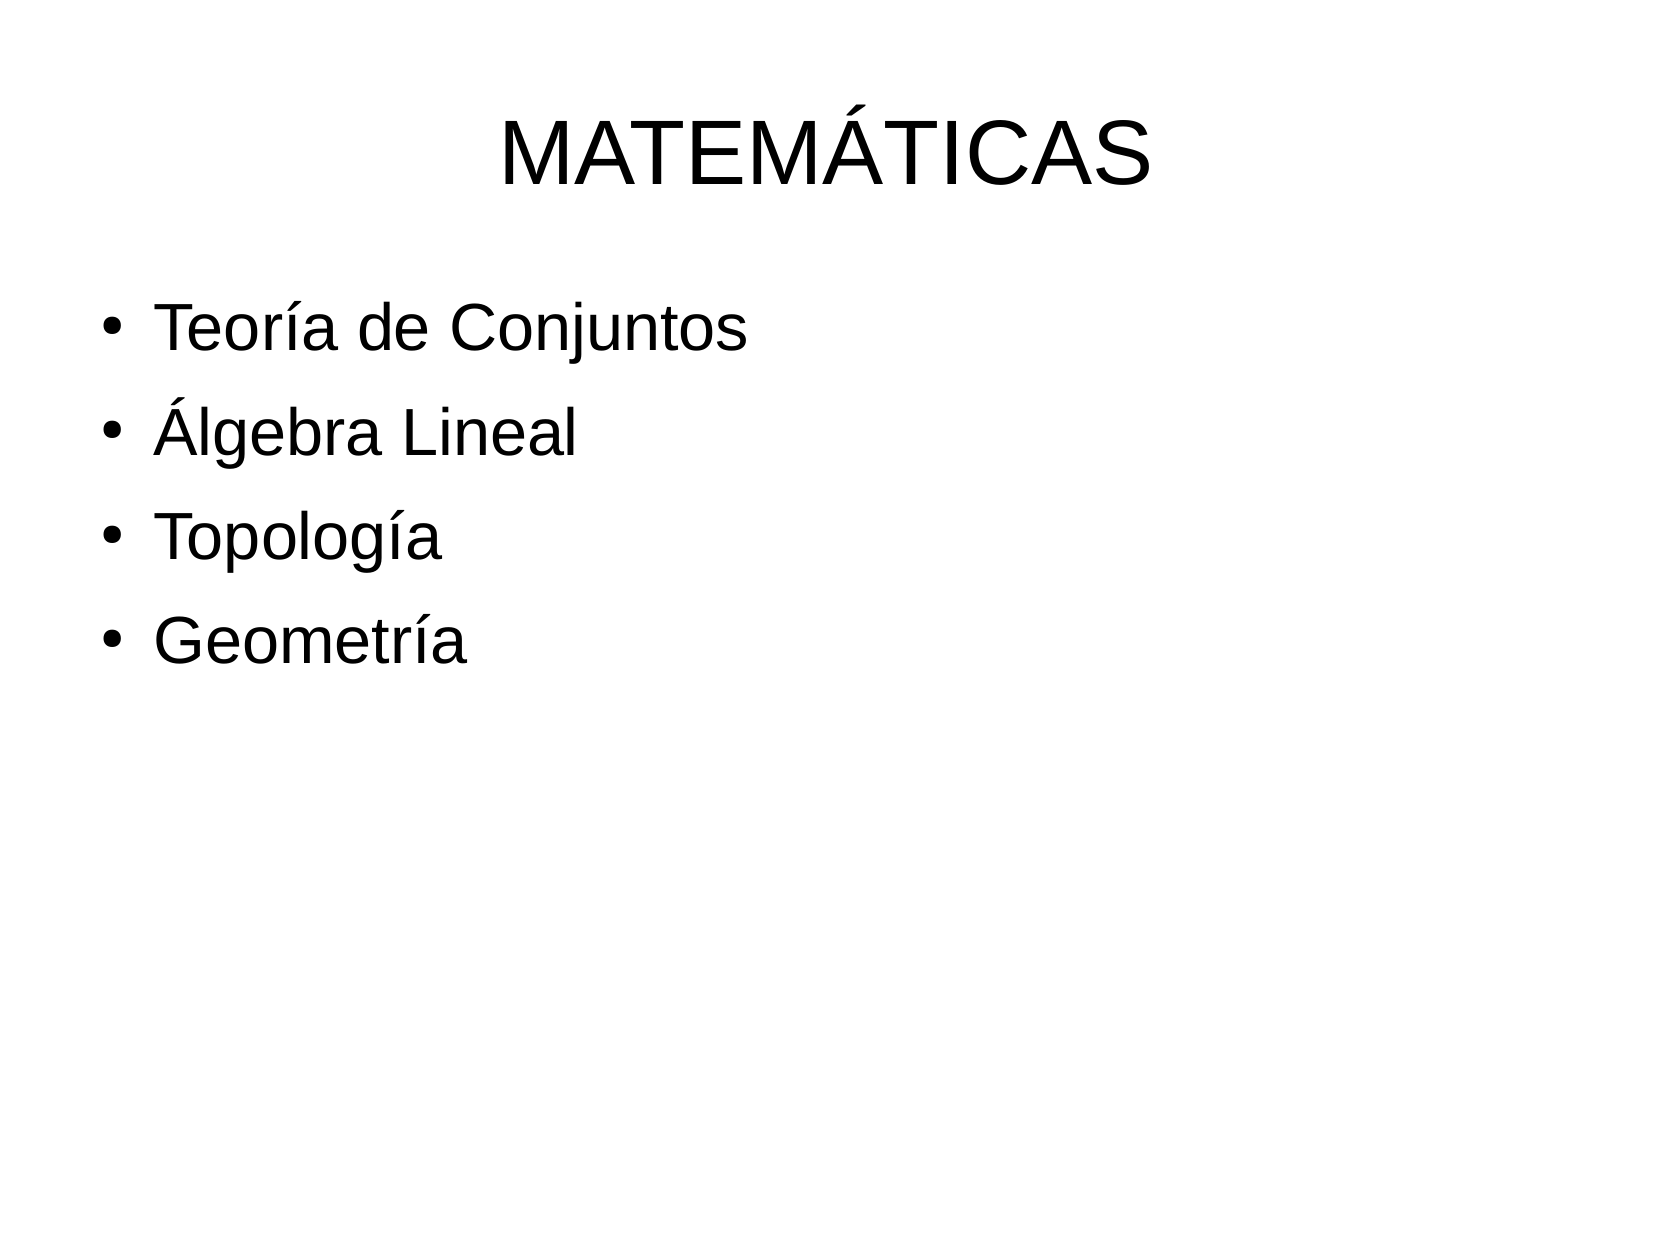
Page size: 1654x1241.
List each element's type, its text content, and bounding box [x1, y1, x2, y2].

list Teoría de Conjuntos Álgebra Lineal Topología Geometría [82, 290, 1571, 1010]
title MATEMÁTICAS [82, 49, 1571, 257]
